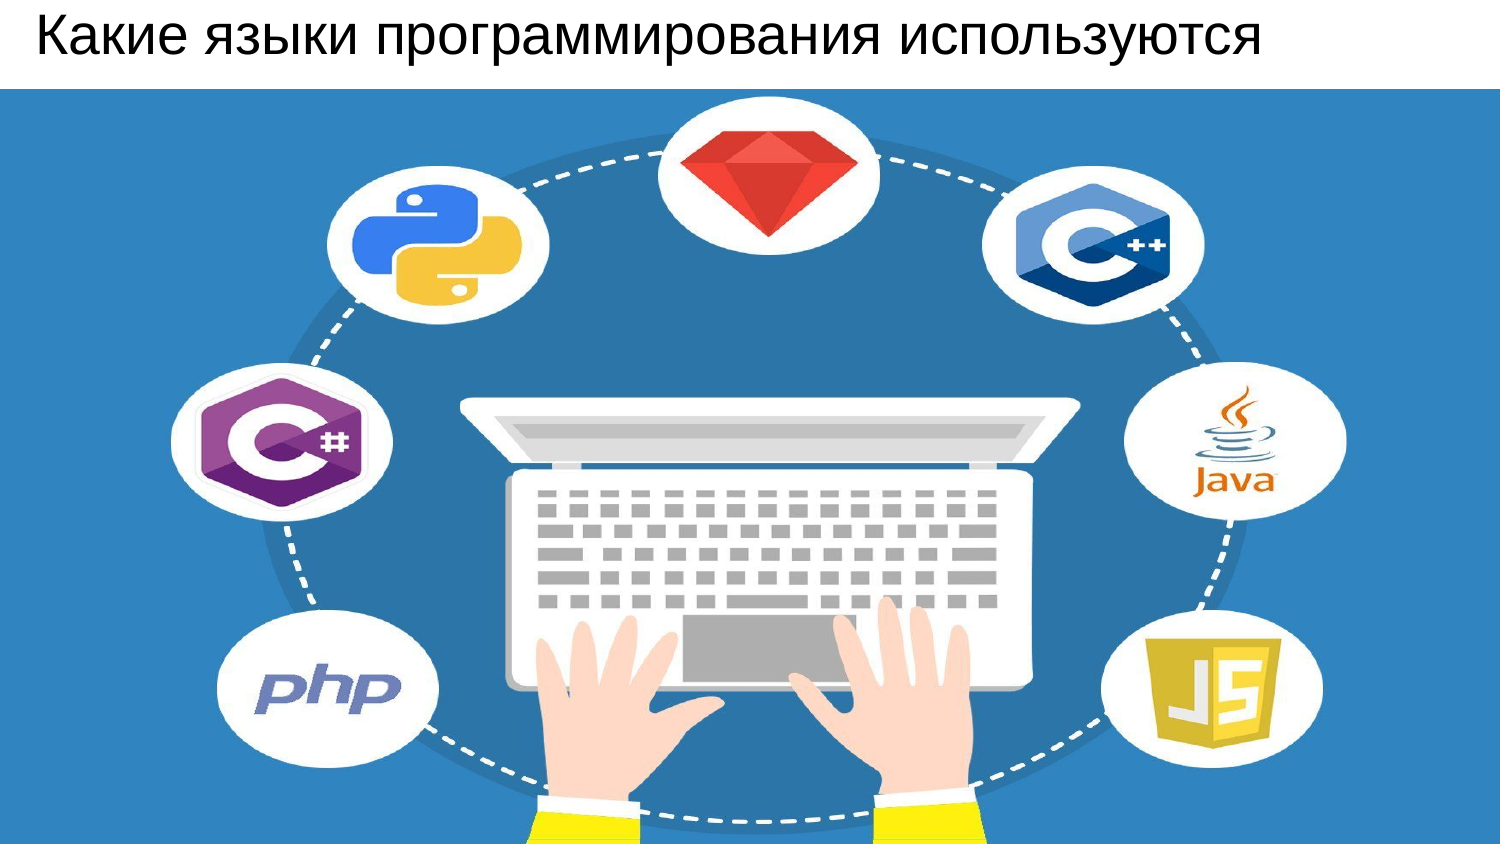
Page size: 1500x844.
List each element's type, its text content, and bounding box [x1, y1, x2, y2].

title Какие языки программирования используются [20, 0, 1419, 83]
picture [0, 89, 1500, 844]
